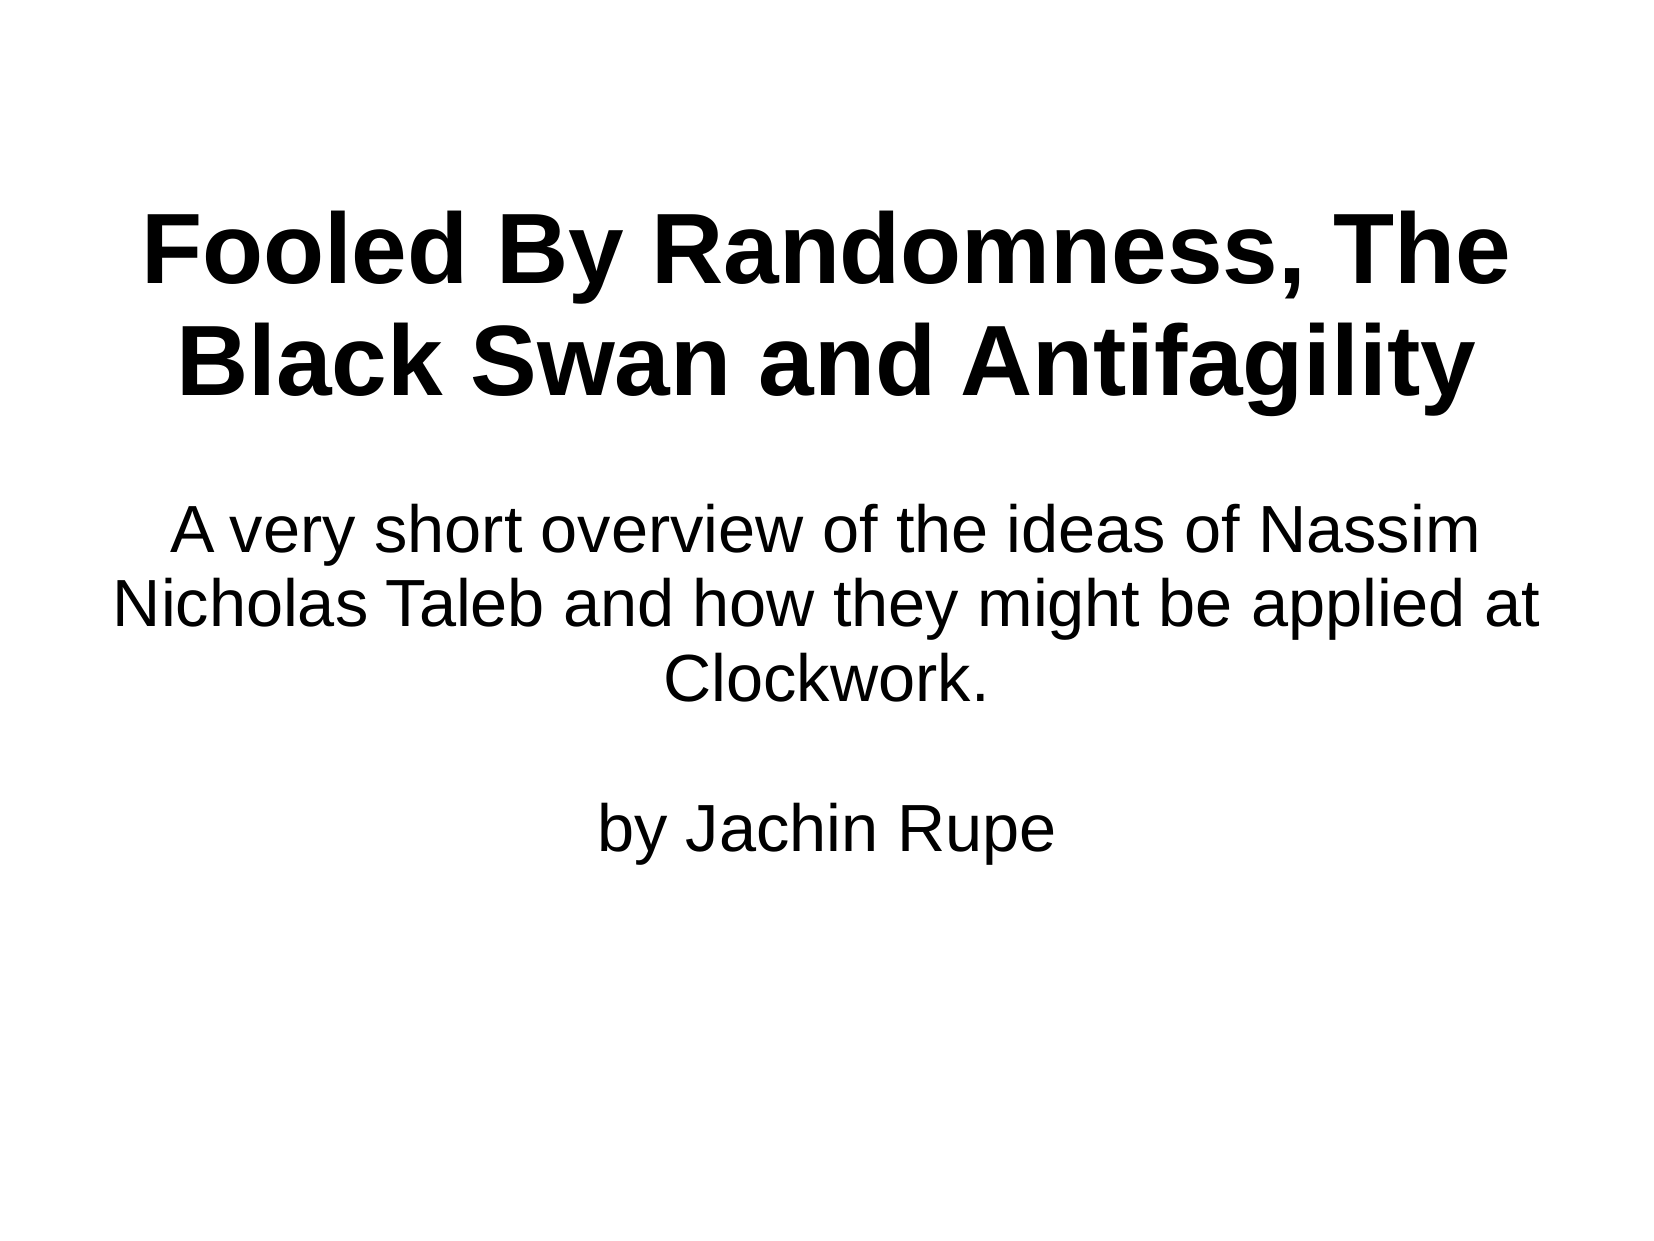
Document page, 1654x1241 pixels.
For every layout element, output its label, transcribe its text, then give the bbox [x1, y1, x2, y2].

subtitle Fooled By Randomness, The Black Swan and Antifagility A very short overview of the ideas of Nassim Nicholas Taleb and how they might be applied at Clockwork. by Jachin Rupe [82, 49, 1571, 1010]
